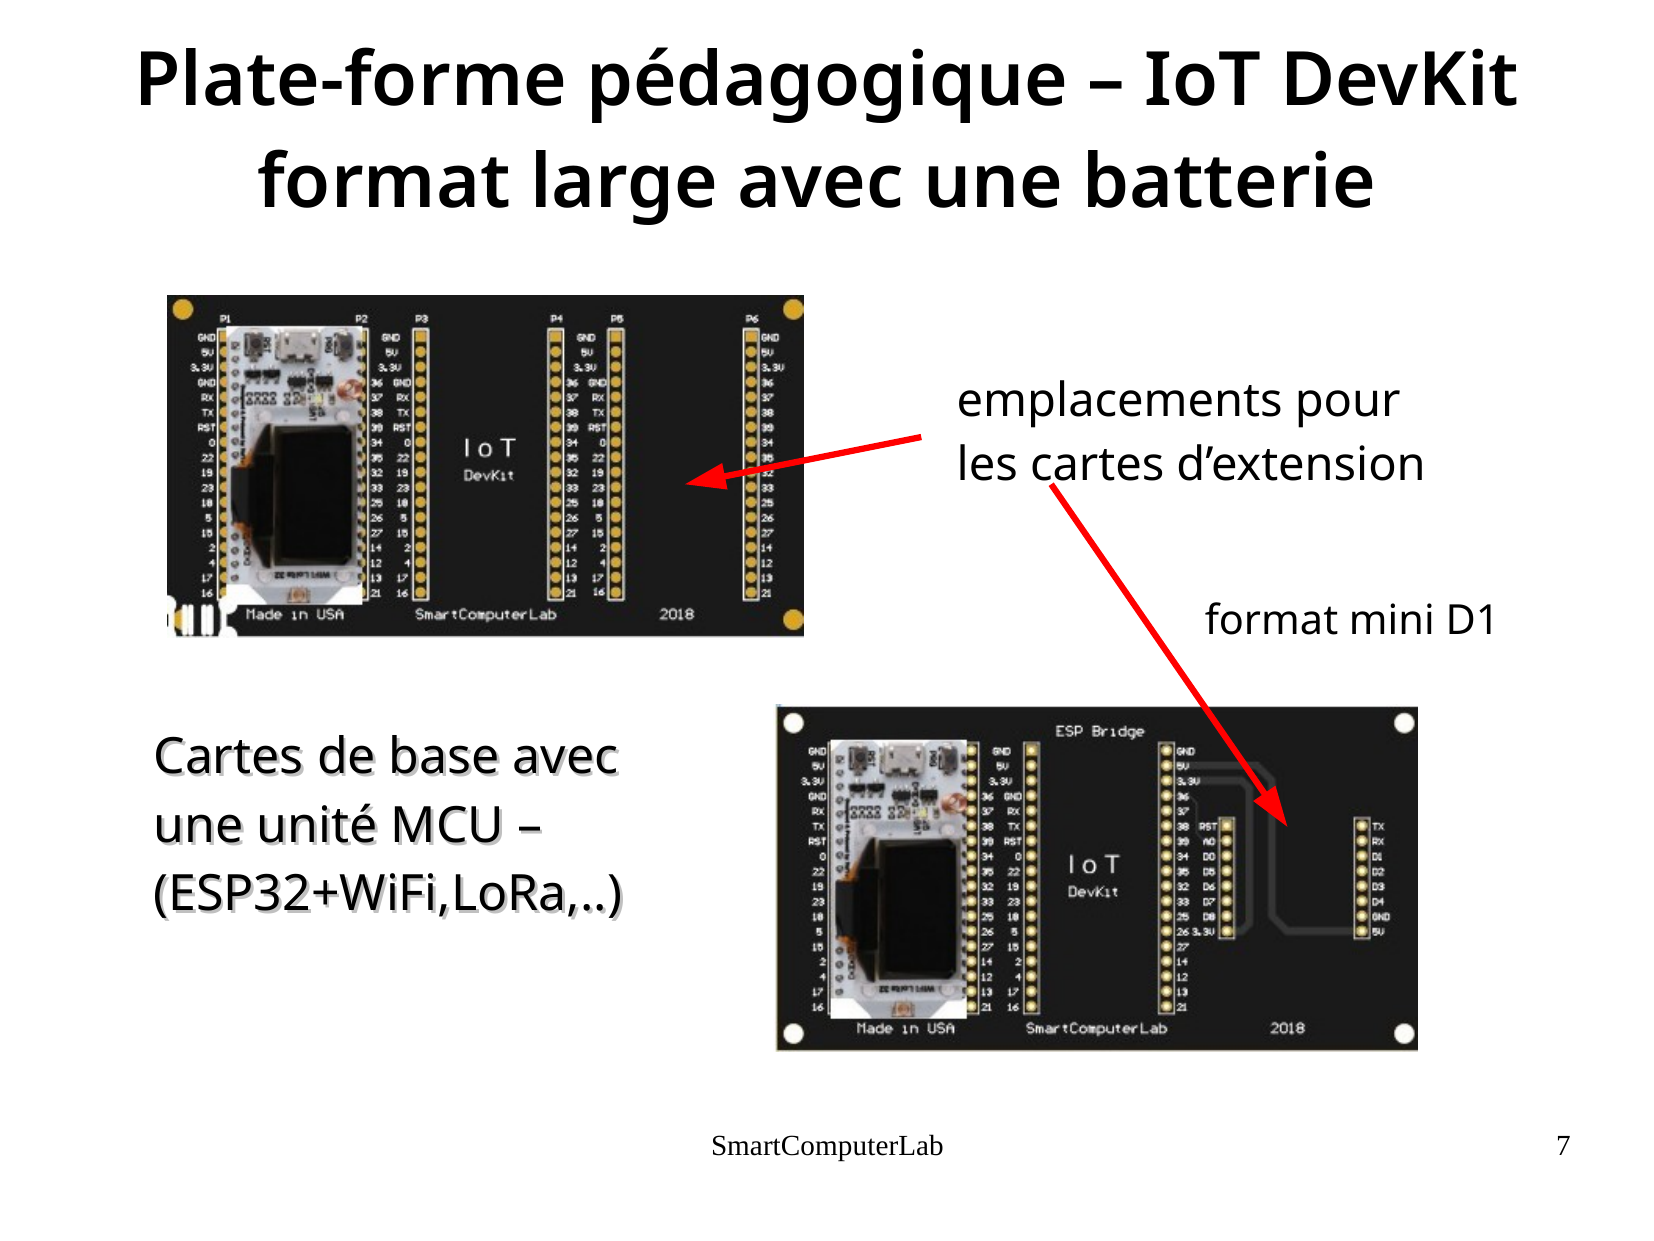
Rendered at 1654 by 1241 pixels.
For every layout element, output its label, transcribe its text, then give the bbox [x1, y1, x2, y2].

picture [773, 704, 1418, 1052]
text_box Cartes de base avec une unité MCU – (ESP32+WiFi,LoRa,..) [153, 720, 709, 1004]
title Plate-forme pédagogique – IoT DevKit format large avec une batterie [82, 23, 1571, 135]
text_box emplacements pour les cartes d’extension [956, 366, 1453, 497]
text_box format mini D1 [1204, 590, 1560, 686]
picture [167, 295, 804, 638]
subtitle [82, 135, 1571, 855]
